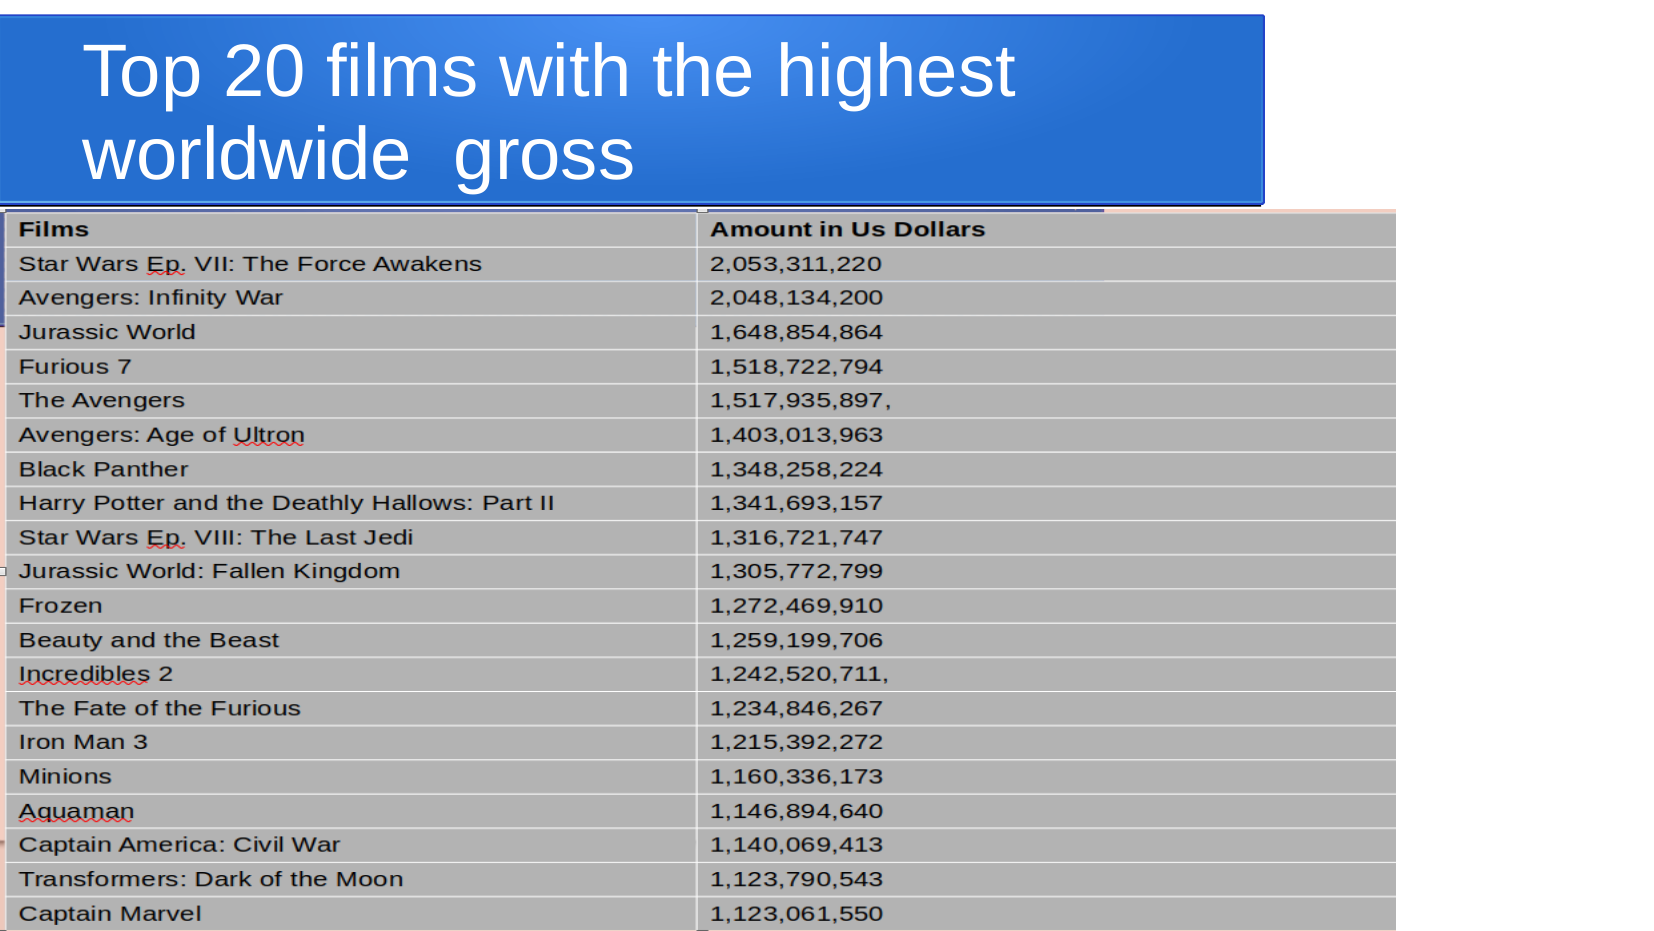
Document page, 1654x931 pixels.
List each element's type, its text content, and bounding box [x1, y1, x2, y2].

picture [0, 209, 1396, 931]
title Top 20 films with the highest worldwide gross [82, 29, 1235, 196]
